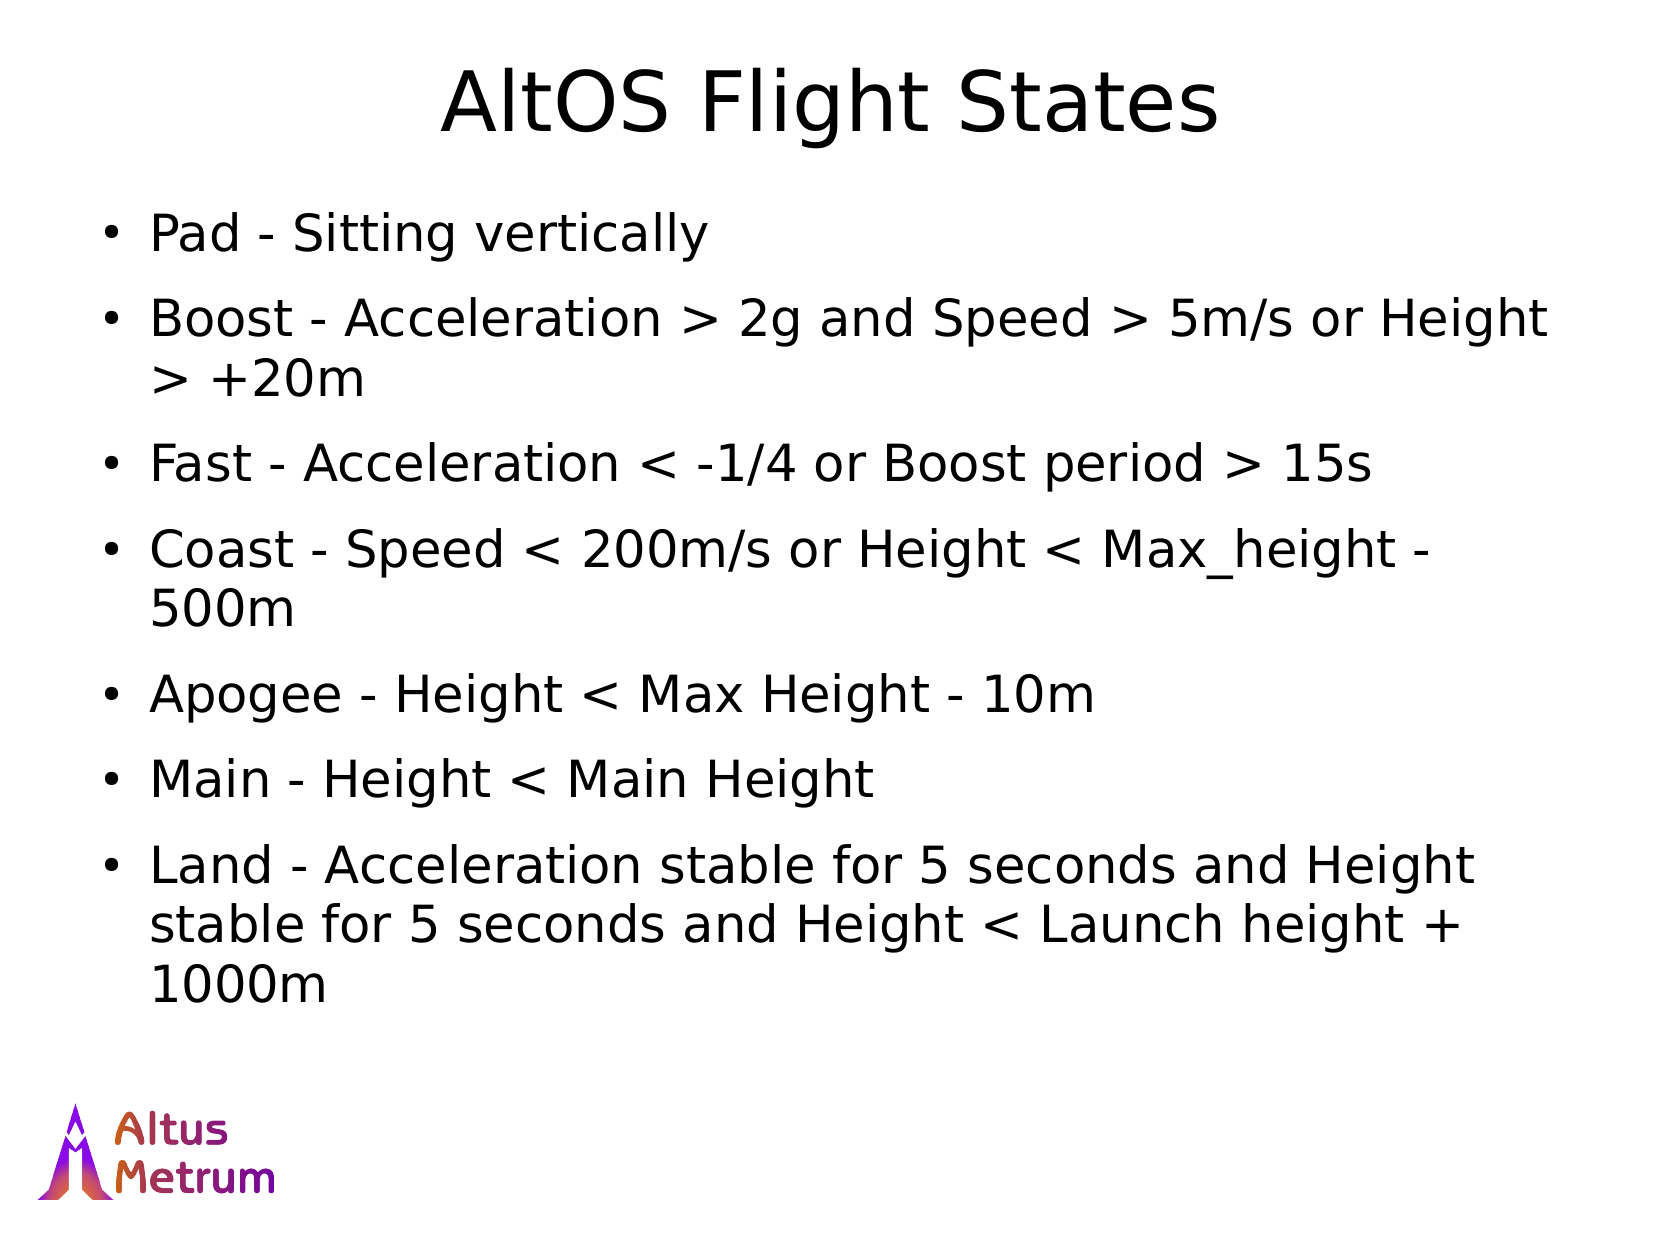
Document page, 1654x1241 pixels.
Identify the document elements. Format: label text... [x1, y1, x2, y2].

list Pad - Sitting vertically Boost - Acceleration > 2g and Speed > 5m/s or Height > +20m Fast - Acceleration < -1/4 or Boost period > 15s Coast - Speed < 200m/s or Height < Max_height - 500m Apogee - Height < Max Height - 10m Main - Height < Main Height Land - Acceleration stable for 5 seconds and Height stable for 5 seconds and Height < Launch height + 1000m [86, 203, 1576, 1023]
title AltOS Flight States [86, 25, 1576, 181]
picture [37, 1103, 274, 1200]
